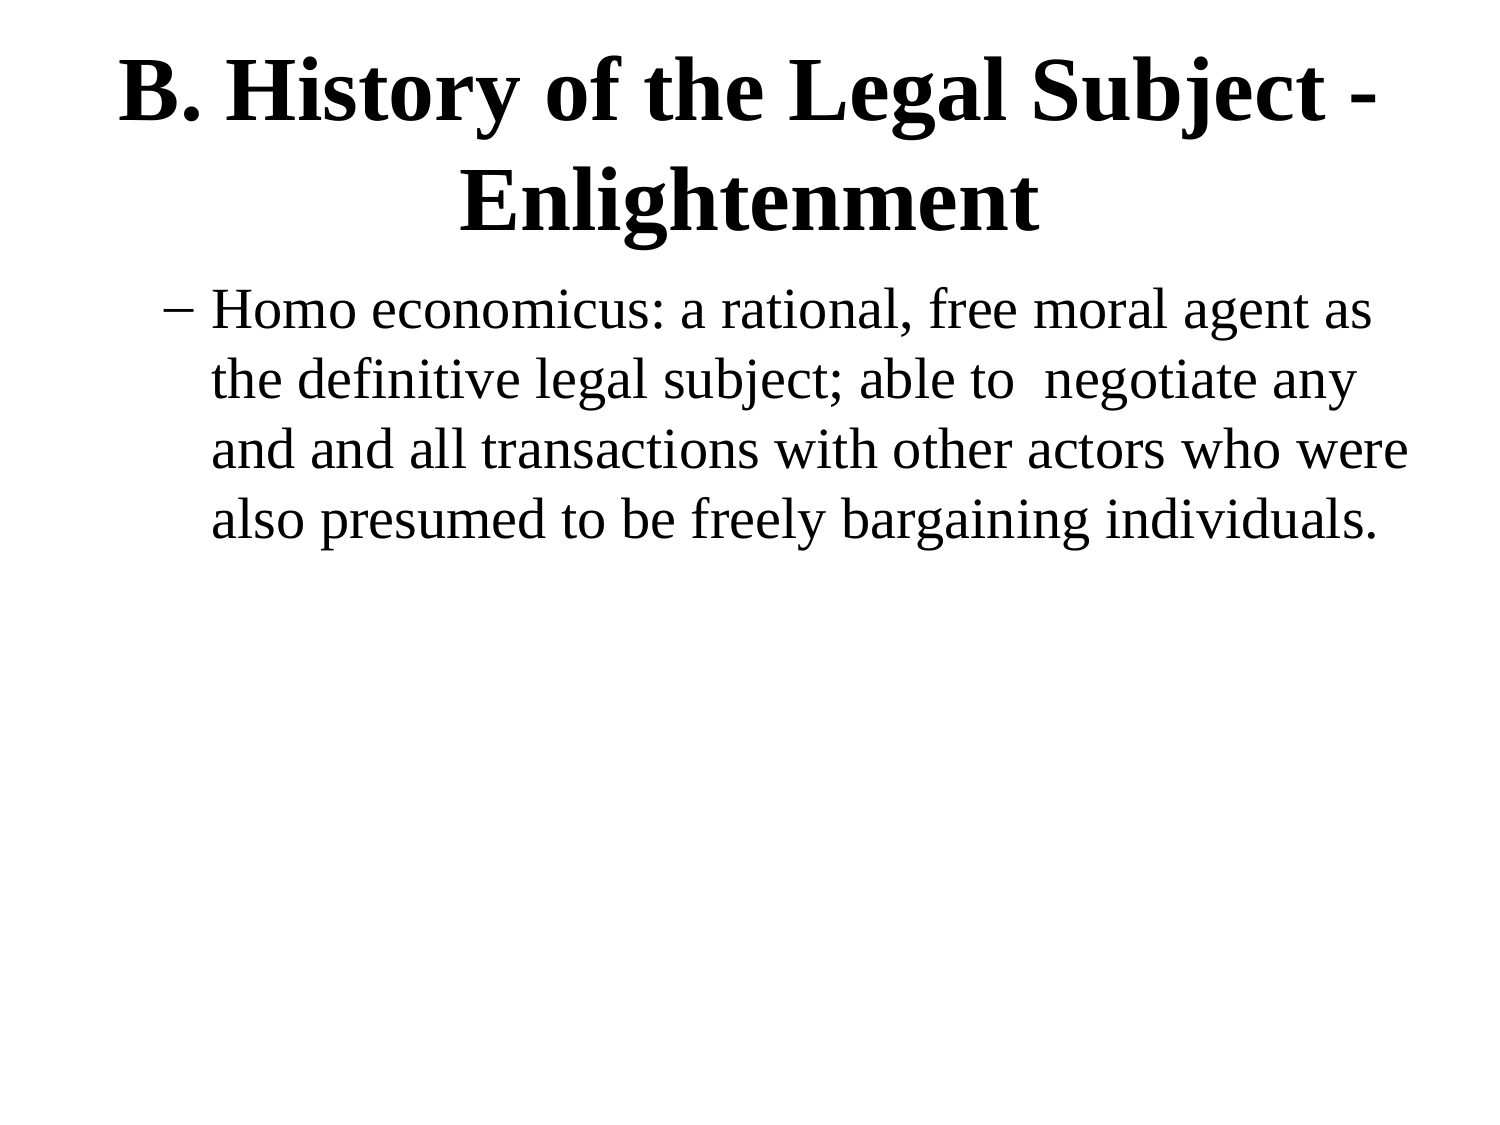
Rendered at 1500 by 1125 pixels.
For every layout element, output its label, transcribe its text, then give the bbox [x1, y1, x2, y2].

list Homo economicus: a rational, free moral agent as the definitive legal subject; able to negotiate any and and all transactions with other actors who were also presumed to be freely bargaining individuals. [75, 262, 1426, 1005]
title B. History of the Legal Subject - Enlightenment [75, 45, 1426, 233]
